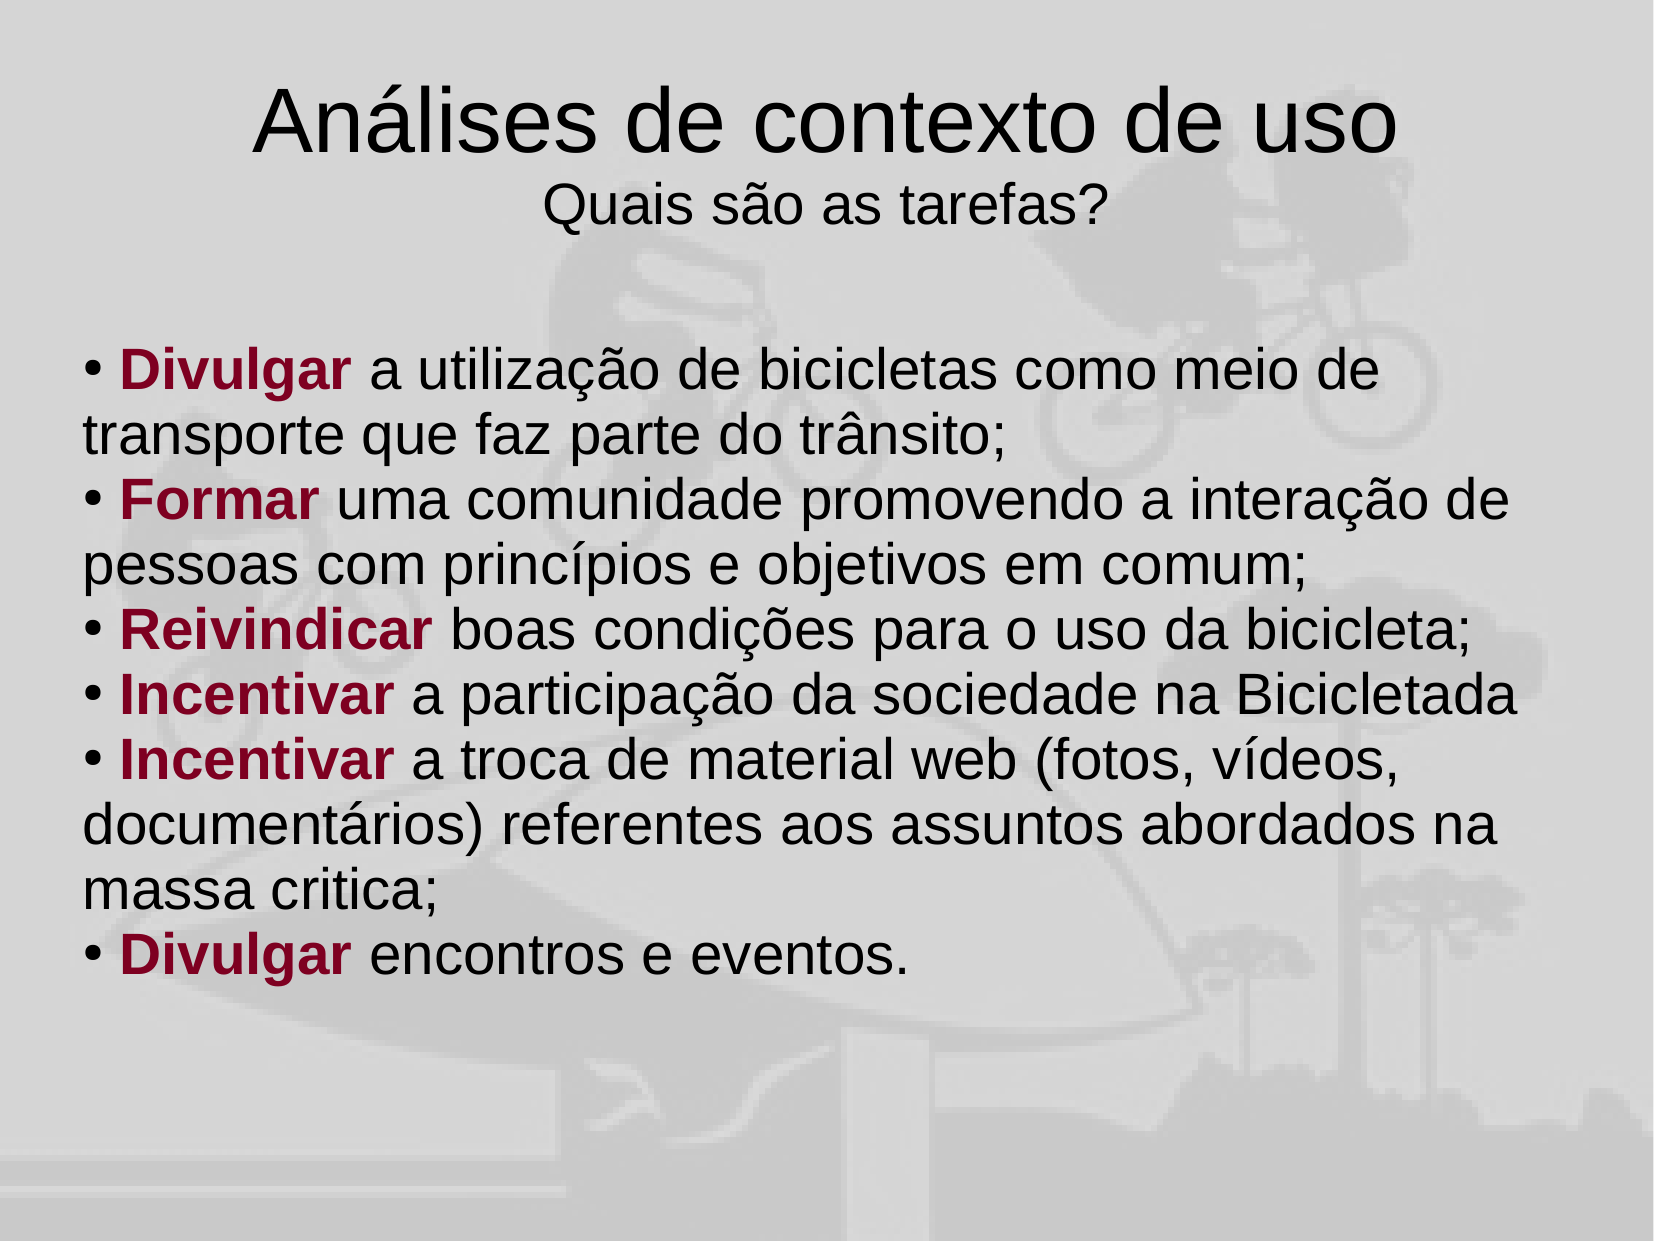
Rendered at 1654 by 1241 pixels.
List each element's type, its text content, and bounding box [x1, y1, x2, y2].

subtitle Divulgar a utilização de bicicletas como meio de transporte que faz parte do trânsito; Formar uma comunidade promovendo a interação de pessoas com princípios e objetivos em comum; Reivindicar boas condições para o uso da bicicleta; Incentivar a participação da sociedade na Bicicletada Incentivar a troca de material web (fotos, vídeos, documentários) referentes aos assuntos abordados na massa critica; Divulgar encontros e eventos. [82, 290, 1571, 1109]
picture [0, 0, 1654, 1241]
title Análises de contexto de uso Quais são as tarefas? [82, 49, 1571, 257]
